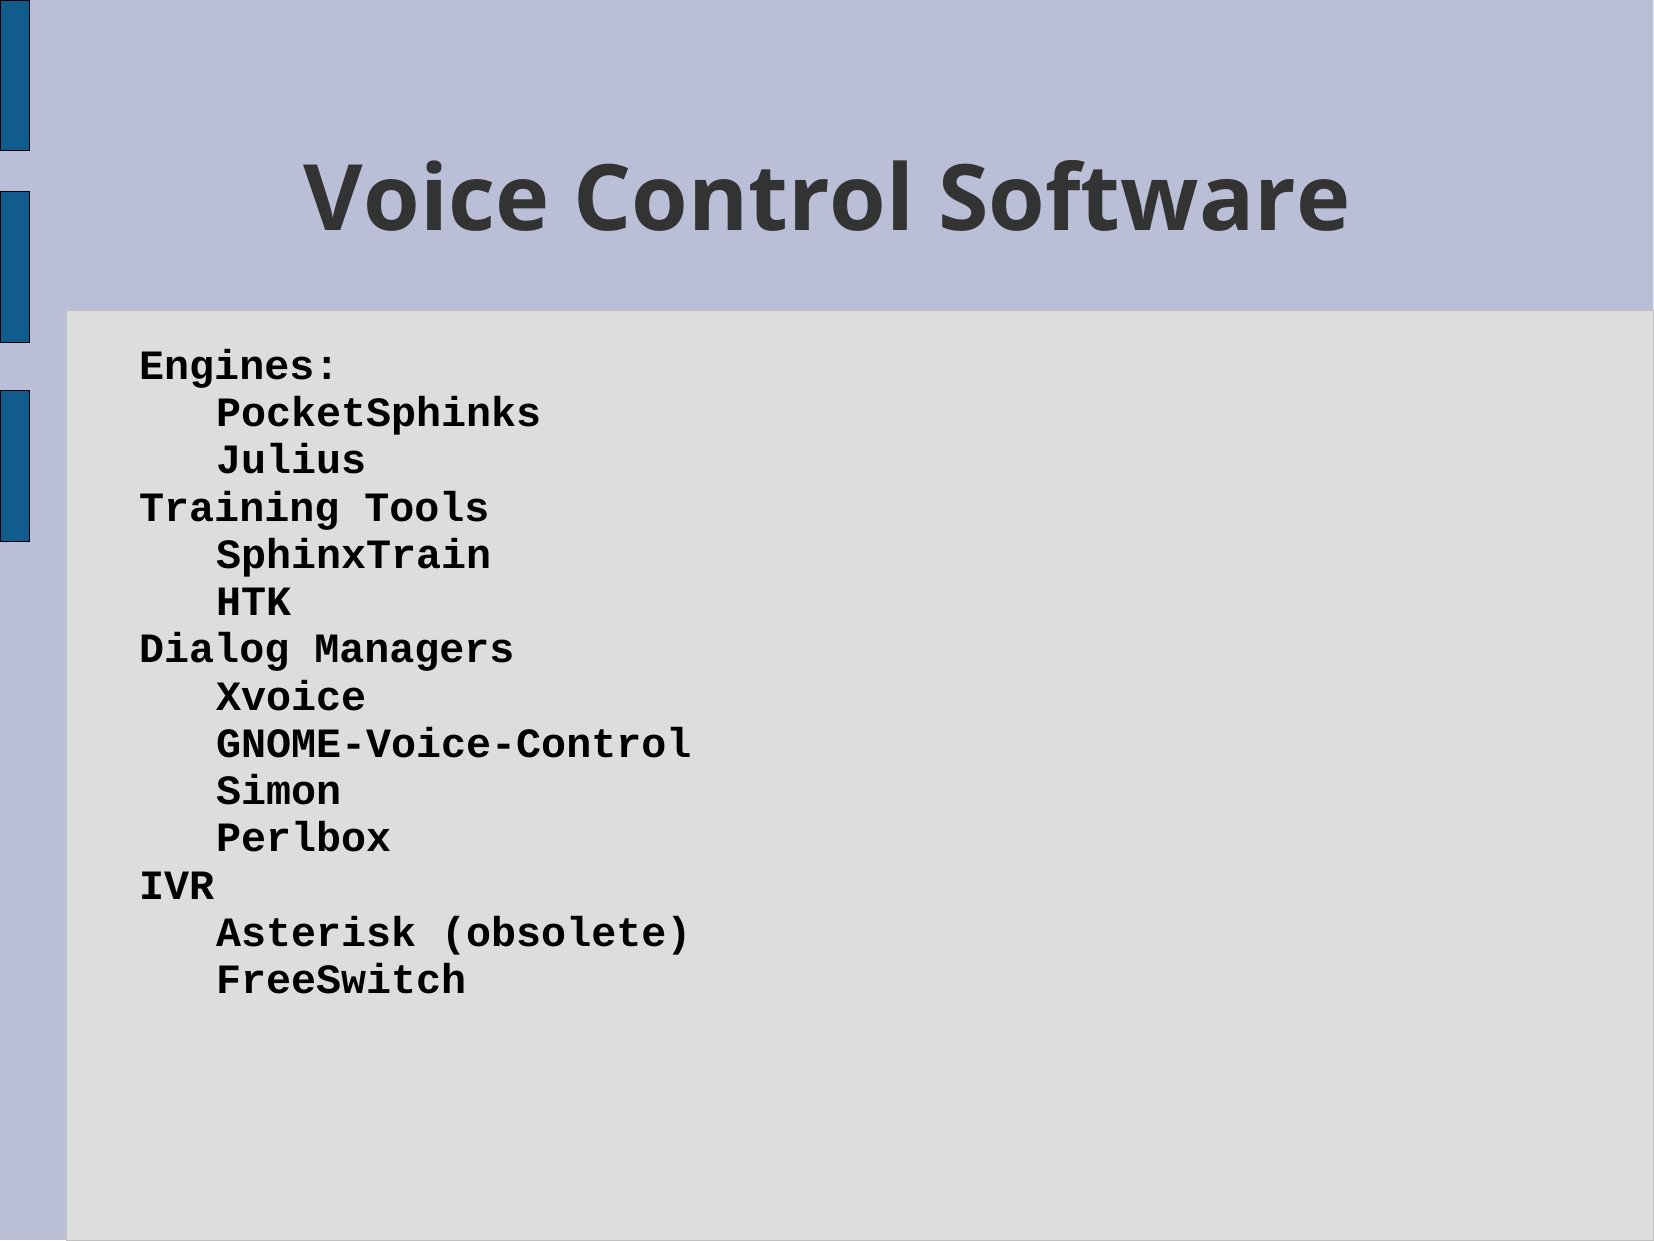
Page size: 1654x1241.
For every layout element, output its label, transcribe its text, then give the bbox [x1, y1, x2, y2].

list Engines: PocketSphinks Julius Training Tools SphinxTrain HTK Dialog Managers Xvoice GNOME-Voice-Control Simon Perlbox IVR Asterisk (obsolete) FreeSwitch [121, 344, 1534, 1127]
title Voice Control Software [121, 91, 1534, 299]
